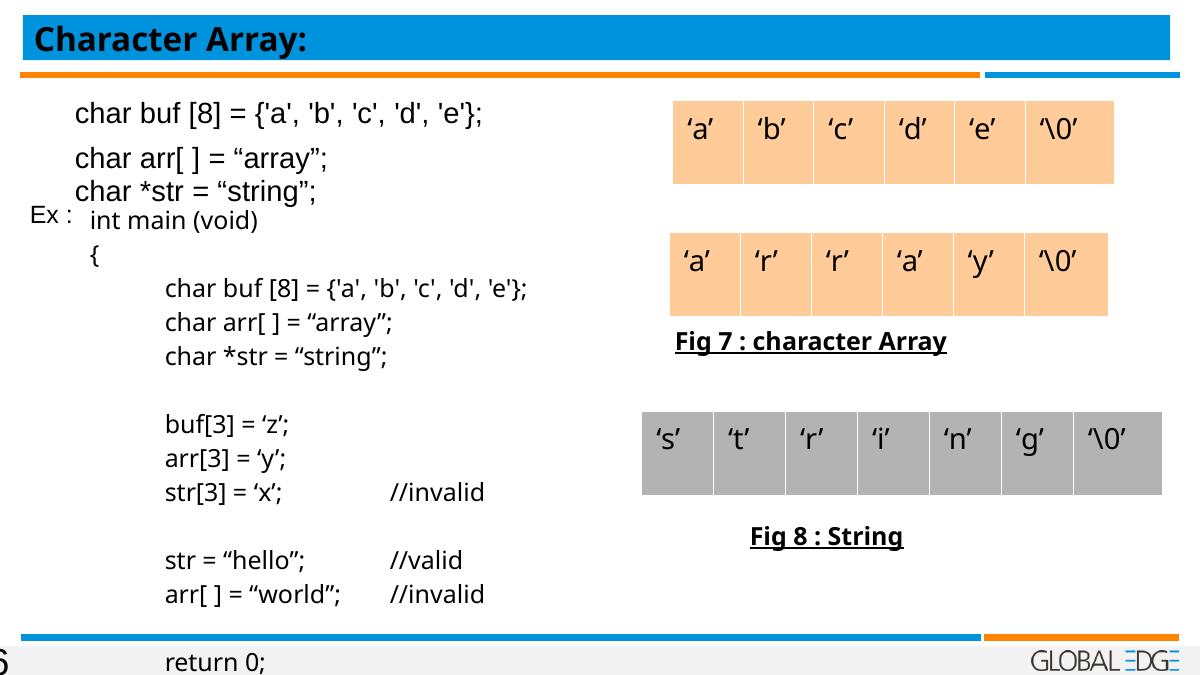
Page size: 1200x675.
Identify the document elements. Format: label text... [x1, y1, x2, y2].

table_header ‘r’ [741, 233, 811, 315]
table_header ‘s’ [642, 412, 713, 495]
table_header ‘t’ [714, 412, 785, 495]
table_header ‘i’ [858, 412, 929, 495]
table_header ‘a’ [883, 233, 953, 315]
text_box Fig 7 : character Array [660, 315, 1171, 361]
text_box char buf [8] = {'a', 'b', 'c', 'd', 'e'}; [60, 89, 1126, 138]
table_header ‘e’ [955, 101, 1025, 184]
table_header ‘\0’ [1074, 412, 1162, 495]
text_box char arr[ ] = “array”; char *str = “string”; [60, 135, 526, 194]
table_header ‘a’ [673, 101, 743, 184]
table_header ‘b’ [744, 101, 813, 184]
table_header ‘\0’ [1025, 233, 1108, 315]
table_header ‘g’ [1002, 412, 1073, 495]
text_box Character Array: [22, 15, 1171, 61]
table_header ‘r’ [812, 233, 882, 315]
table_header ‘c’ [814, 101, 884, 184]
table_header ‘d’ [885, 101, 954, 184]
picture [1031, 650, 1179, 671]
table_header ‘y’ [954, 233, 1024, 315]
text_box int main (void) { char buf [8] = {'a', 'b', 'c', 'd', 'e'}; char arr[ ] = “array”; char *str = “string”; buf[3] = ‘z’; arr[3] = ‘y’; str[3] = ‘x’; //invalid str = “hello”; //valid arr[ ] = “world”; //invalid return 0; } [75, 194, 631, 650]
table_header ‘\0’ [1026, 101, 1114, 184]
table_header ‘r’ [786, 412, 857, 495]
text_box Fig 8 : String [735, 510, 1011, 556]
table_header ‘a’ [670, 233, 740, 315]
table_header ‘n’ [930, 412, 1001, 495]
text_box Ex : [15, 193, 121, 239]
